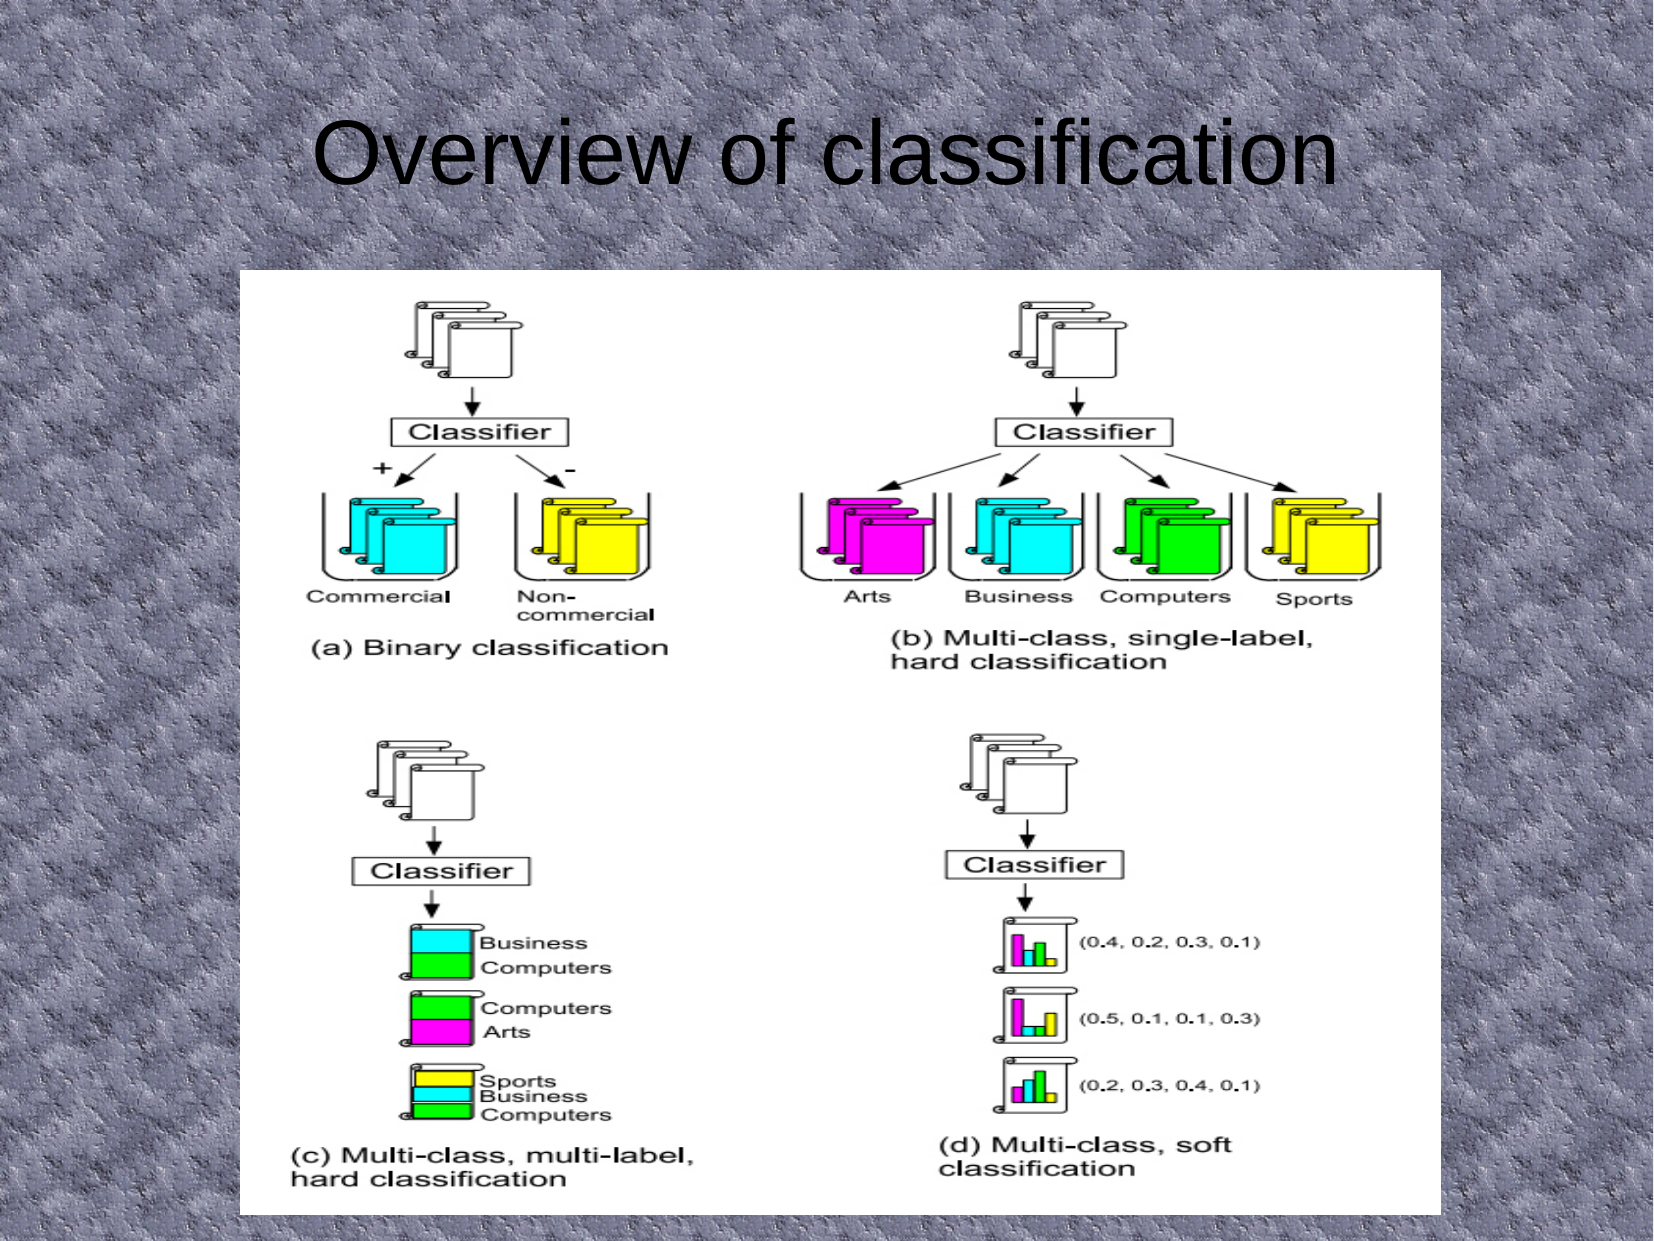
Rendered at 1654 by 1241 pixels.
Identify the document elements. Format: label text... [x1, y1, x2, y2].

title Overview of classification [82, 49, 1571, 257]
picture [0, 0, 1654, 1241]
